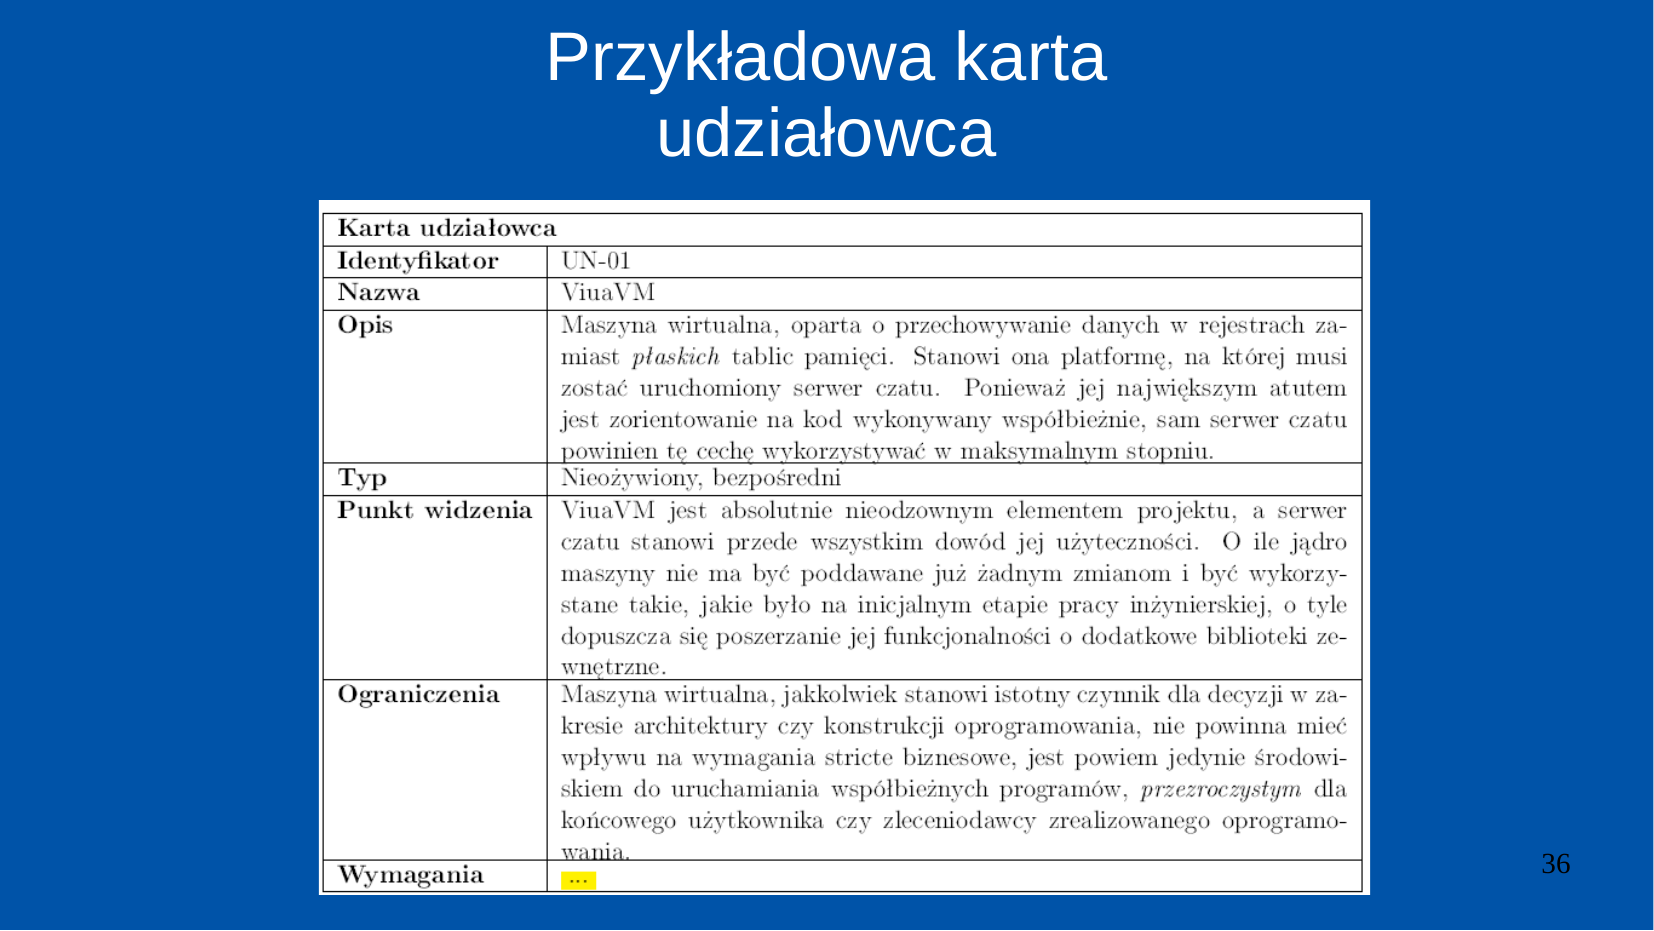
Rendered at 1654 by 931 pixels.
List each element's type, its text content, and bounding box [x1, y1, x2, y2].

title Przykładowa karta udziałowca [389, 17, 1264, 172]
picture [318, 200, 1371, 895]
